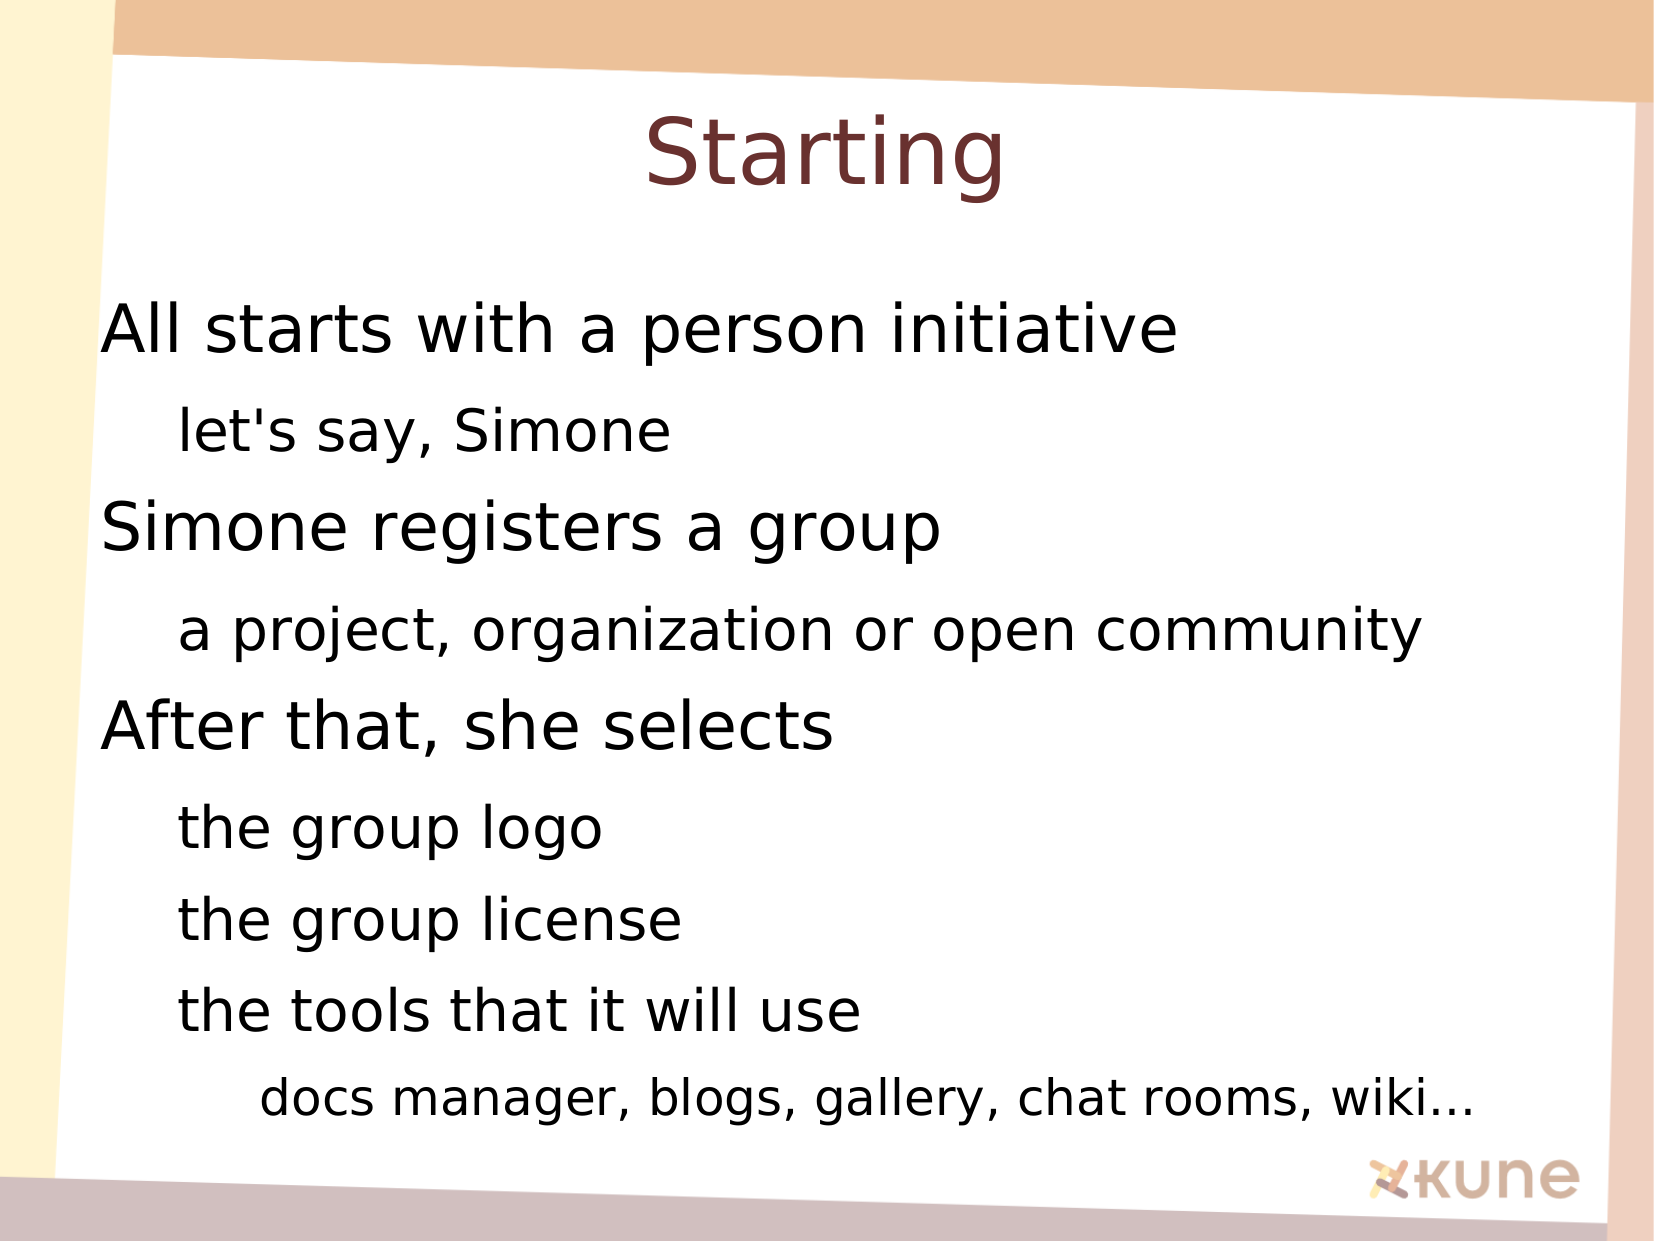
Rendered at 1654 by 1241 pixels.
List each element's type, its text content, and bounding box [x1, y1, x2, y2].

title Starting [82, 56, 1571, 250]
list All starts with a person initiative let's say, Simone Simone registers a group a project, organization or open community After that, she selects the group logo the group license the tools that it will use docs manager, blogs, gallery, chat rooms, wiki... [82, 290, 1571, 1128]
picture [0, 0, 1654, 1241]
